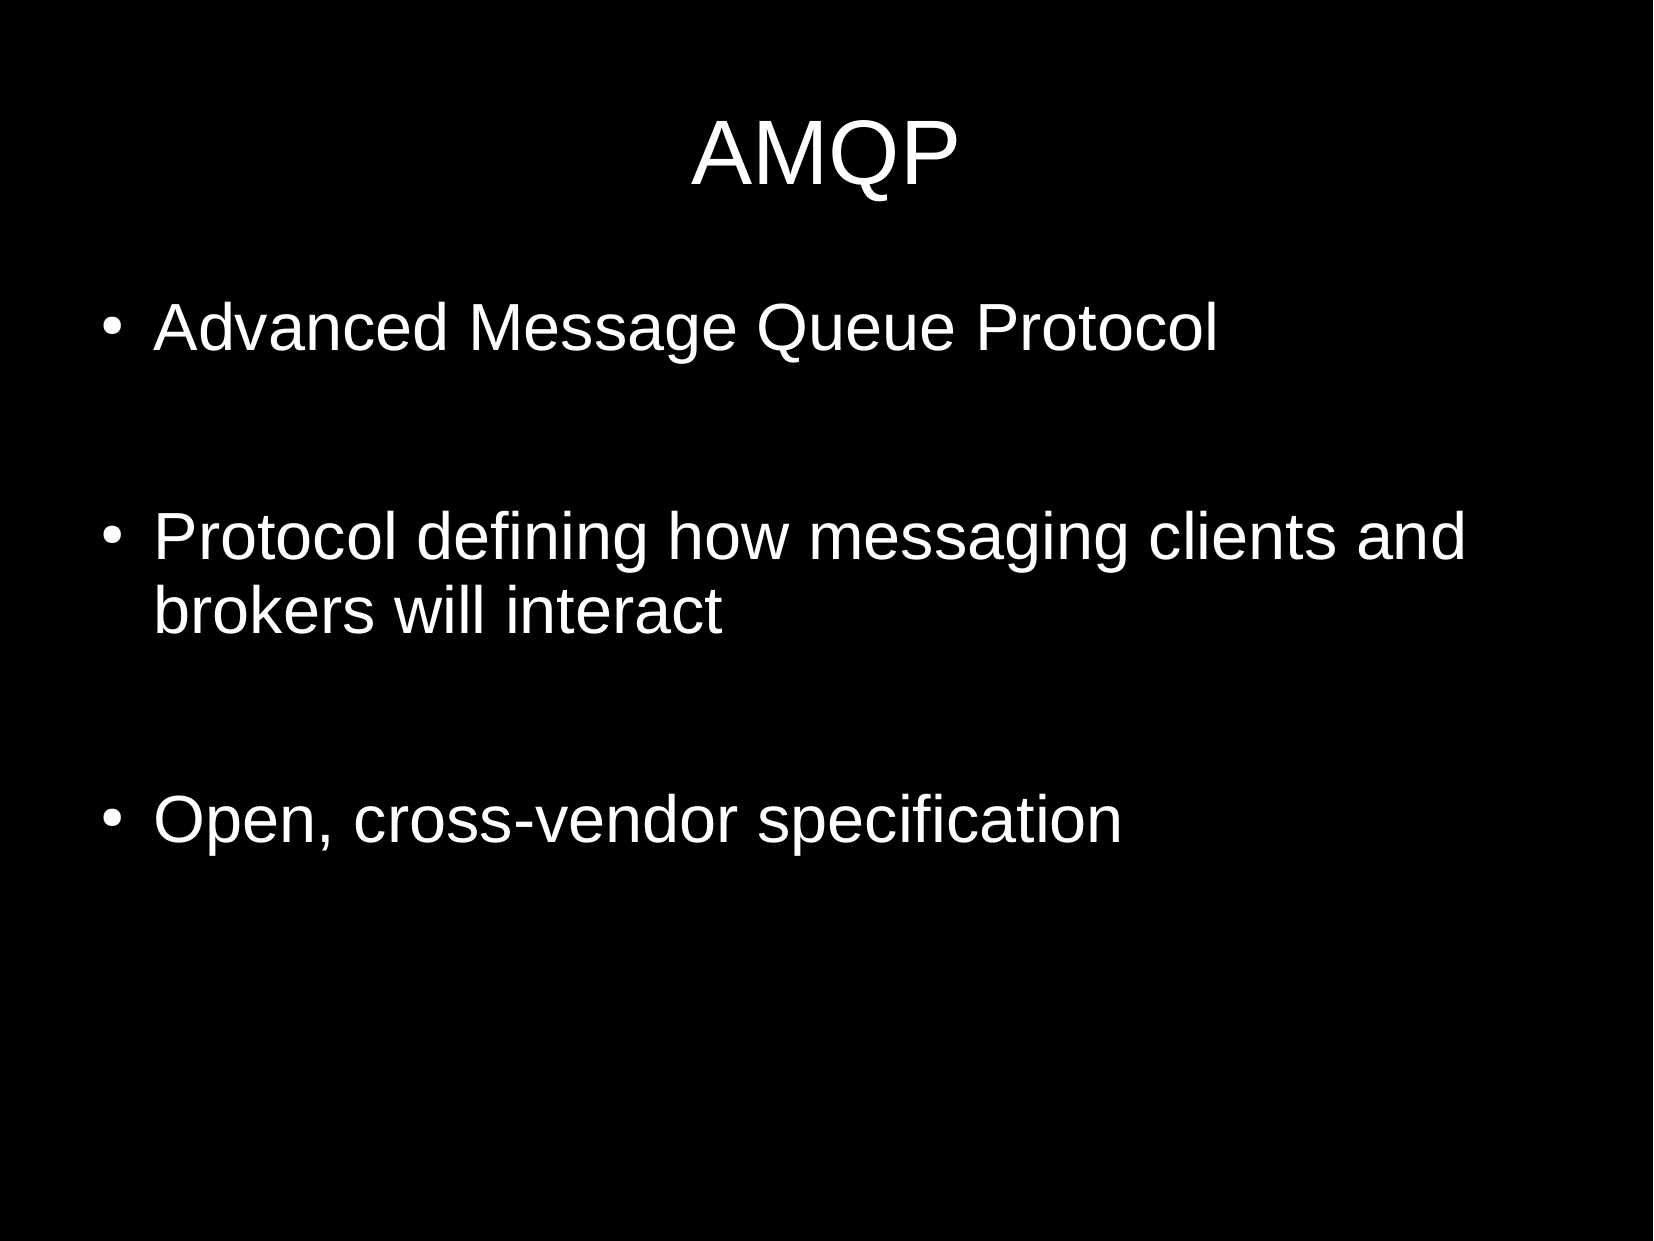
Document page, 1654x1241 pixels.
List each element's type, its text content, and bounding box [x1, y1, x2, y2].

title AMQP [82, 49, 1571, 257]
list Advanced Message Queue Protocol Protocol defining how messaging clients and brokers will interact Open, cross-vendor specification [82, 290, 1571, 1109]
